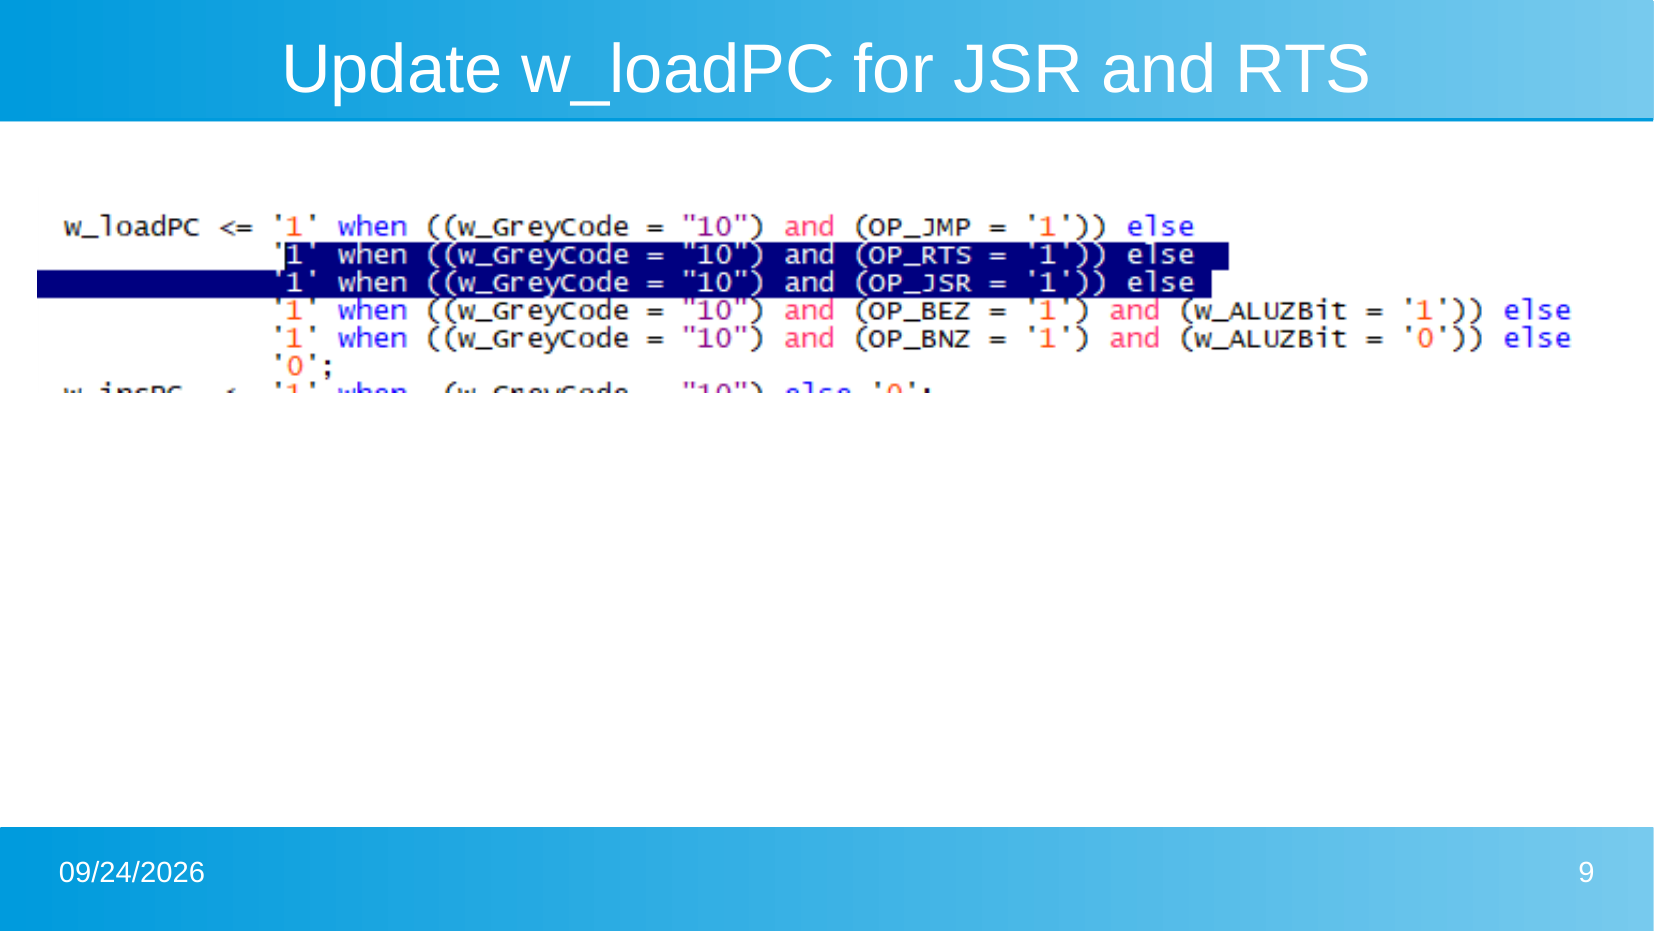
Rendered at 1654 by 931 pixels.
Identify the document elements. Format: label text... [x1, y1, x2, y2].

title Update w_loadPC for JSR and RTS [59, 29, 1595, 108]
picture [37, 187, 1604, 393]
